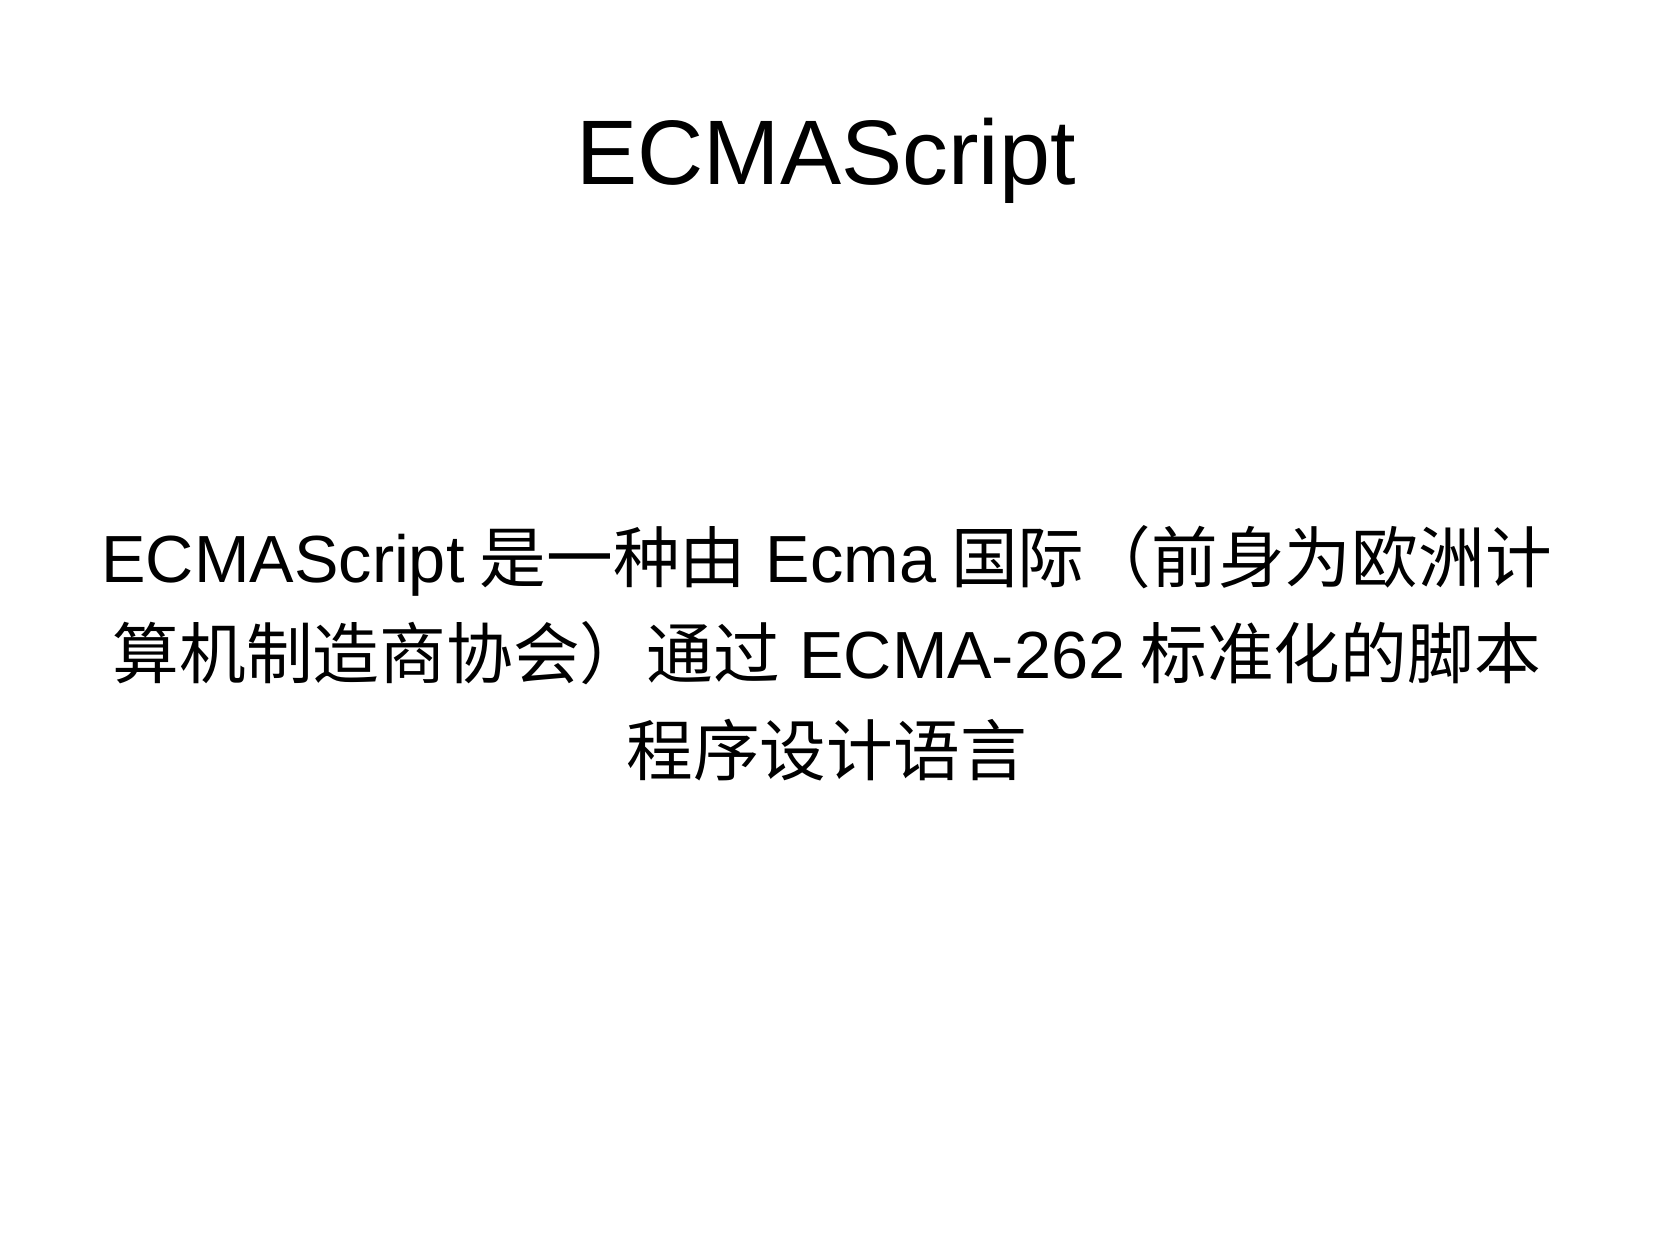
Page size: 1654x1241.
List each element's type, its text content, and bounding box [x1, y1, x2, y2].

subtitle ECMAScript是一种由Ecma国际（前身为欧洲计算机制造商协会）通过ECMA-262标准化的脚本程序设计语言 [82, 290, 1571, 1010]
title ECMAScript [82, 49, 1571, 257]
